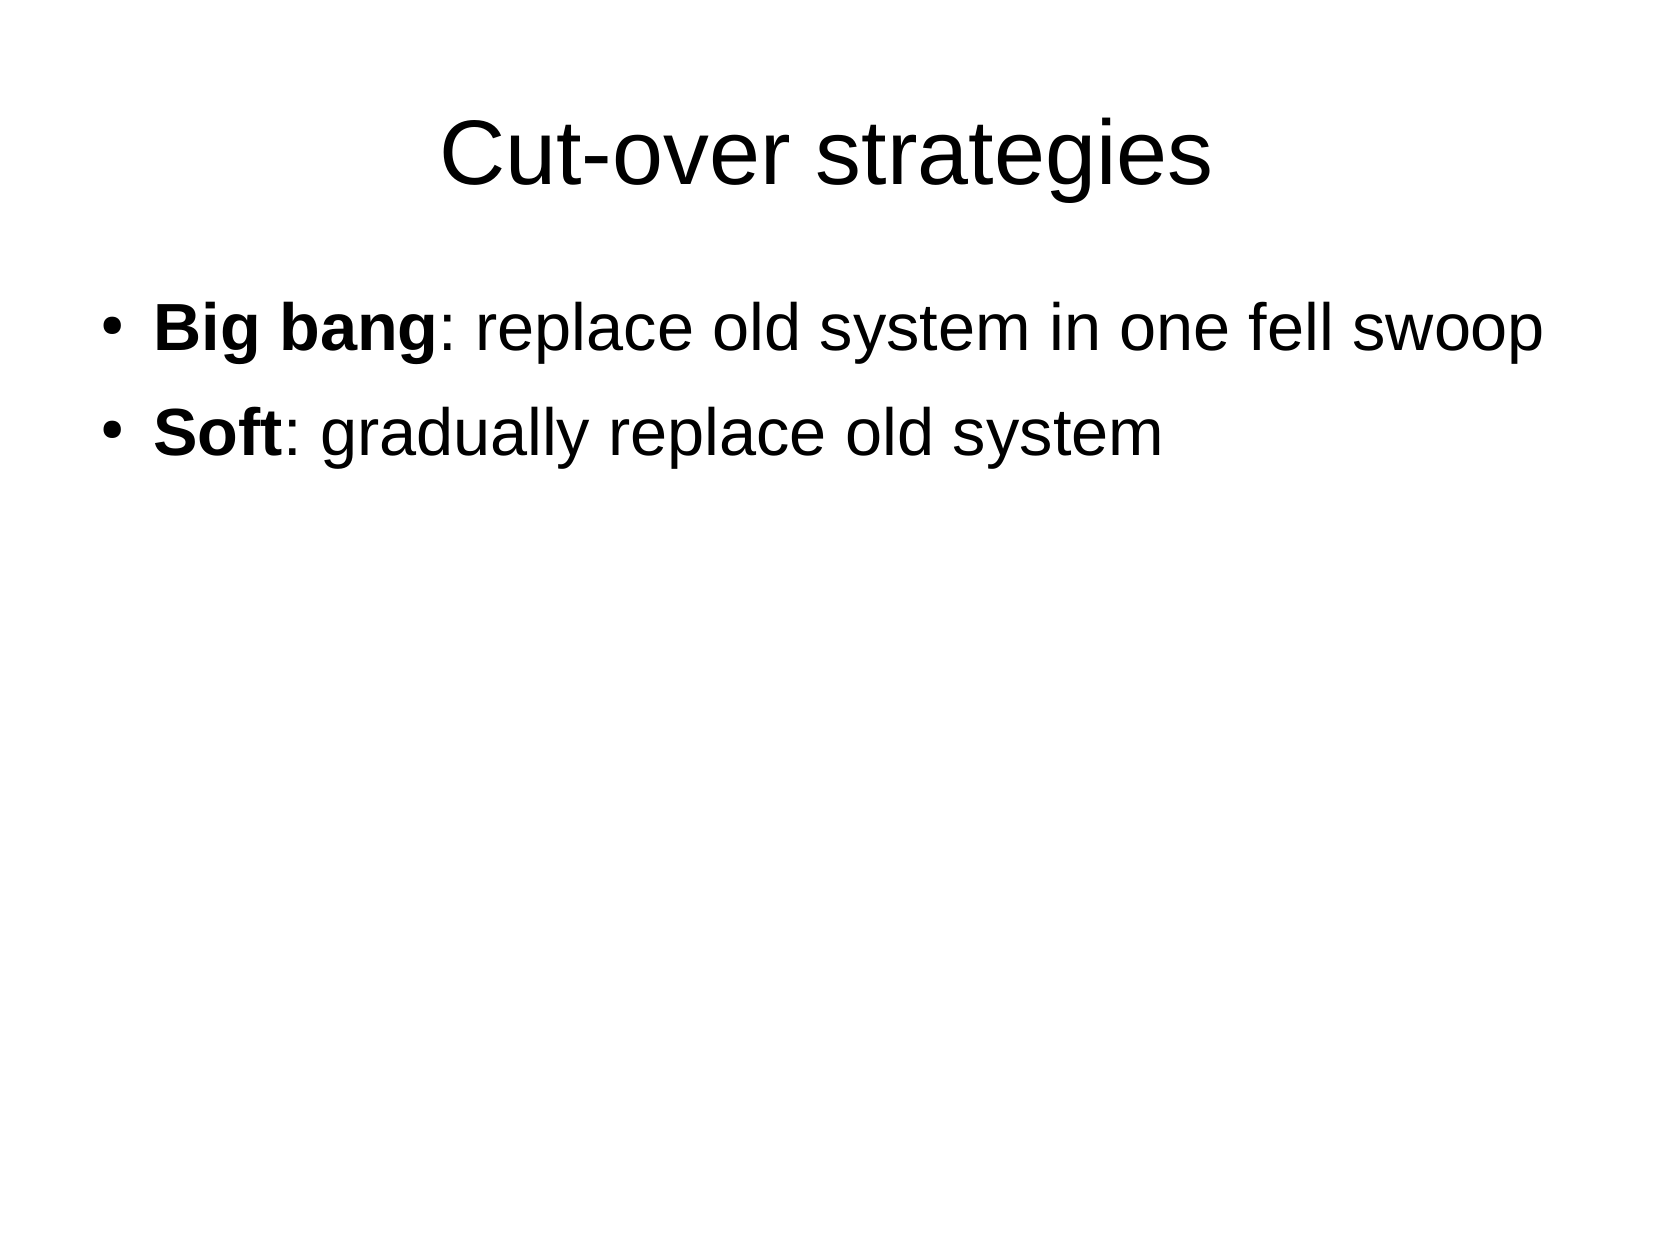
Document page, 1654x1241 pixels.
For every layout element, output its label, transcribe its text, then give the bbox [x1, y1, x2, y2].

title Cut-over strategies [82, 49, 1571, 257]
list Big bang: replace old system in one fell swoop Soft: gradually replace old system [82, 290, 1571, 1010]
